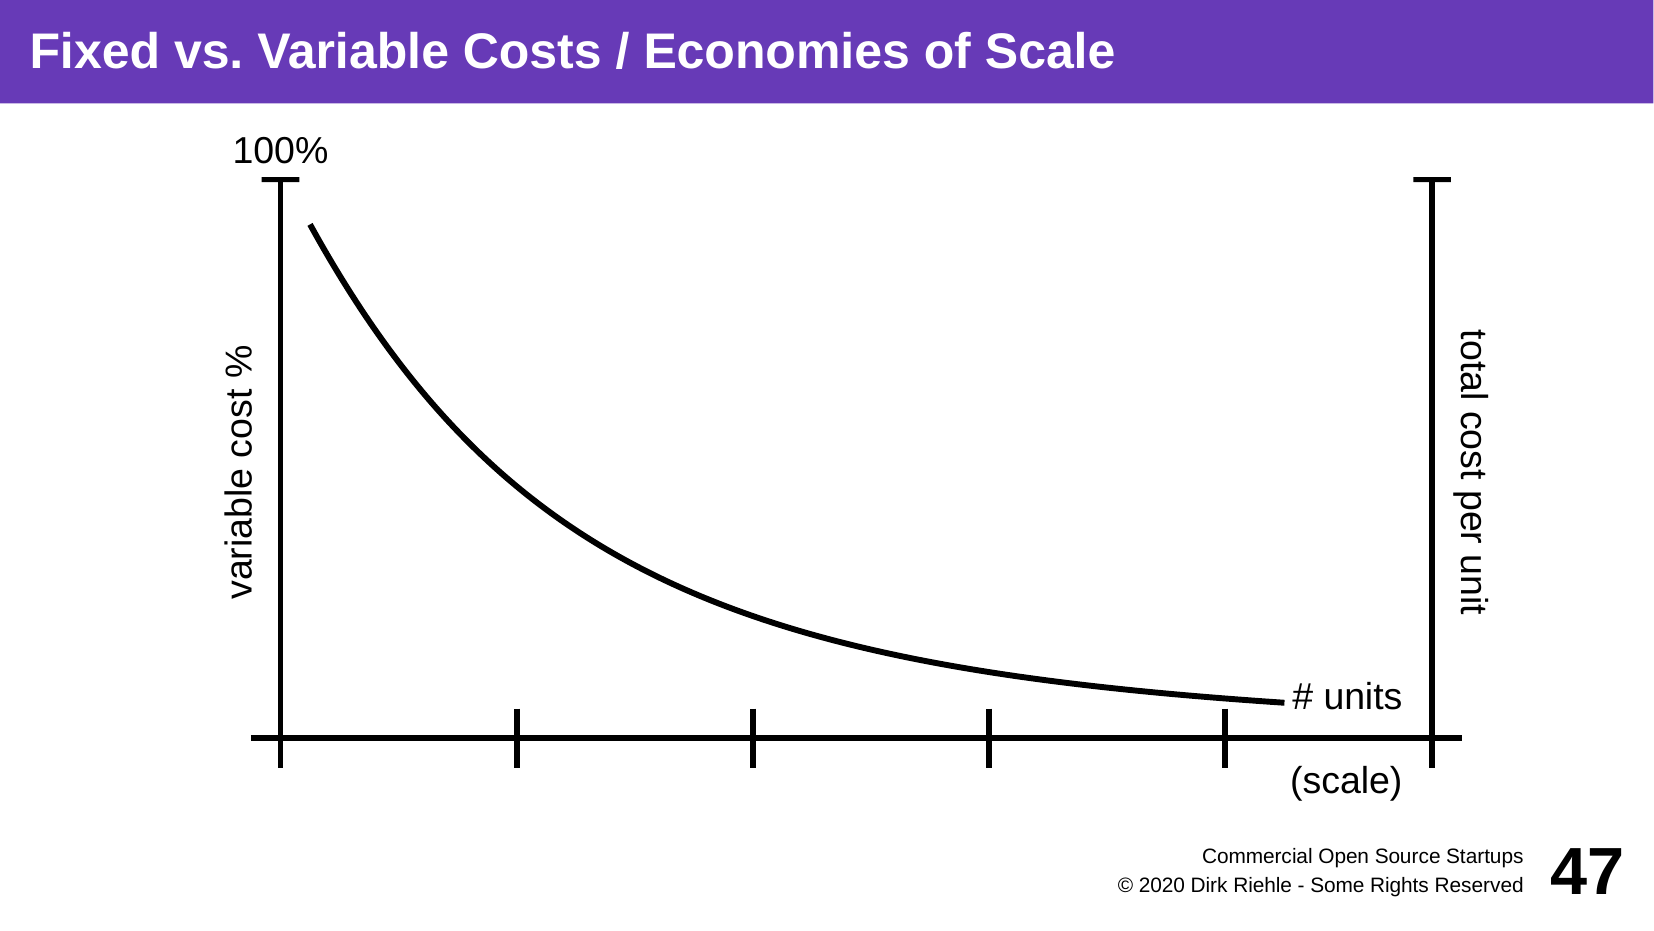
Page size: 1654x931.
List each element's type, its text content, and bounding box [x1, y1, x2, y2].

text_box 100% [191, 118, 370, 178]
title Fixed vs. Variable Costs / Economies of Scale [0, 0, 1654, 104]
